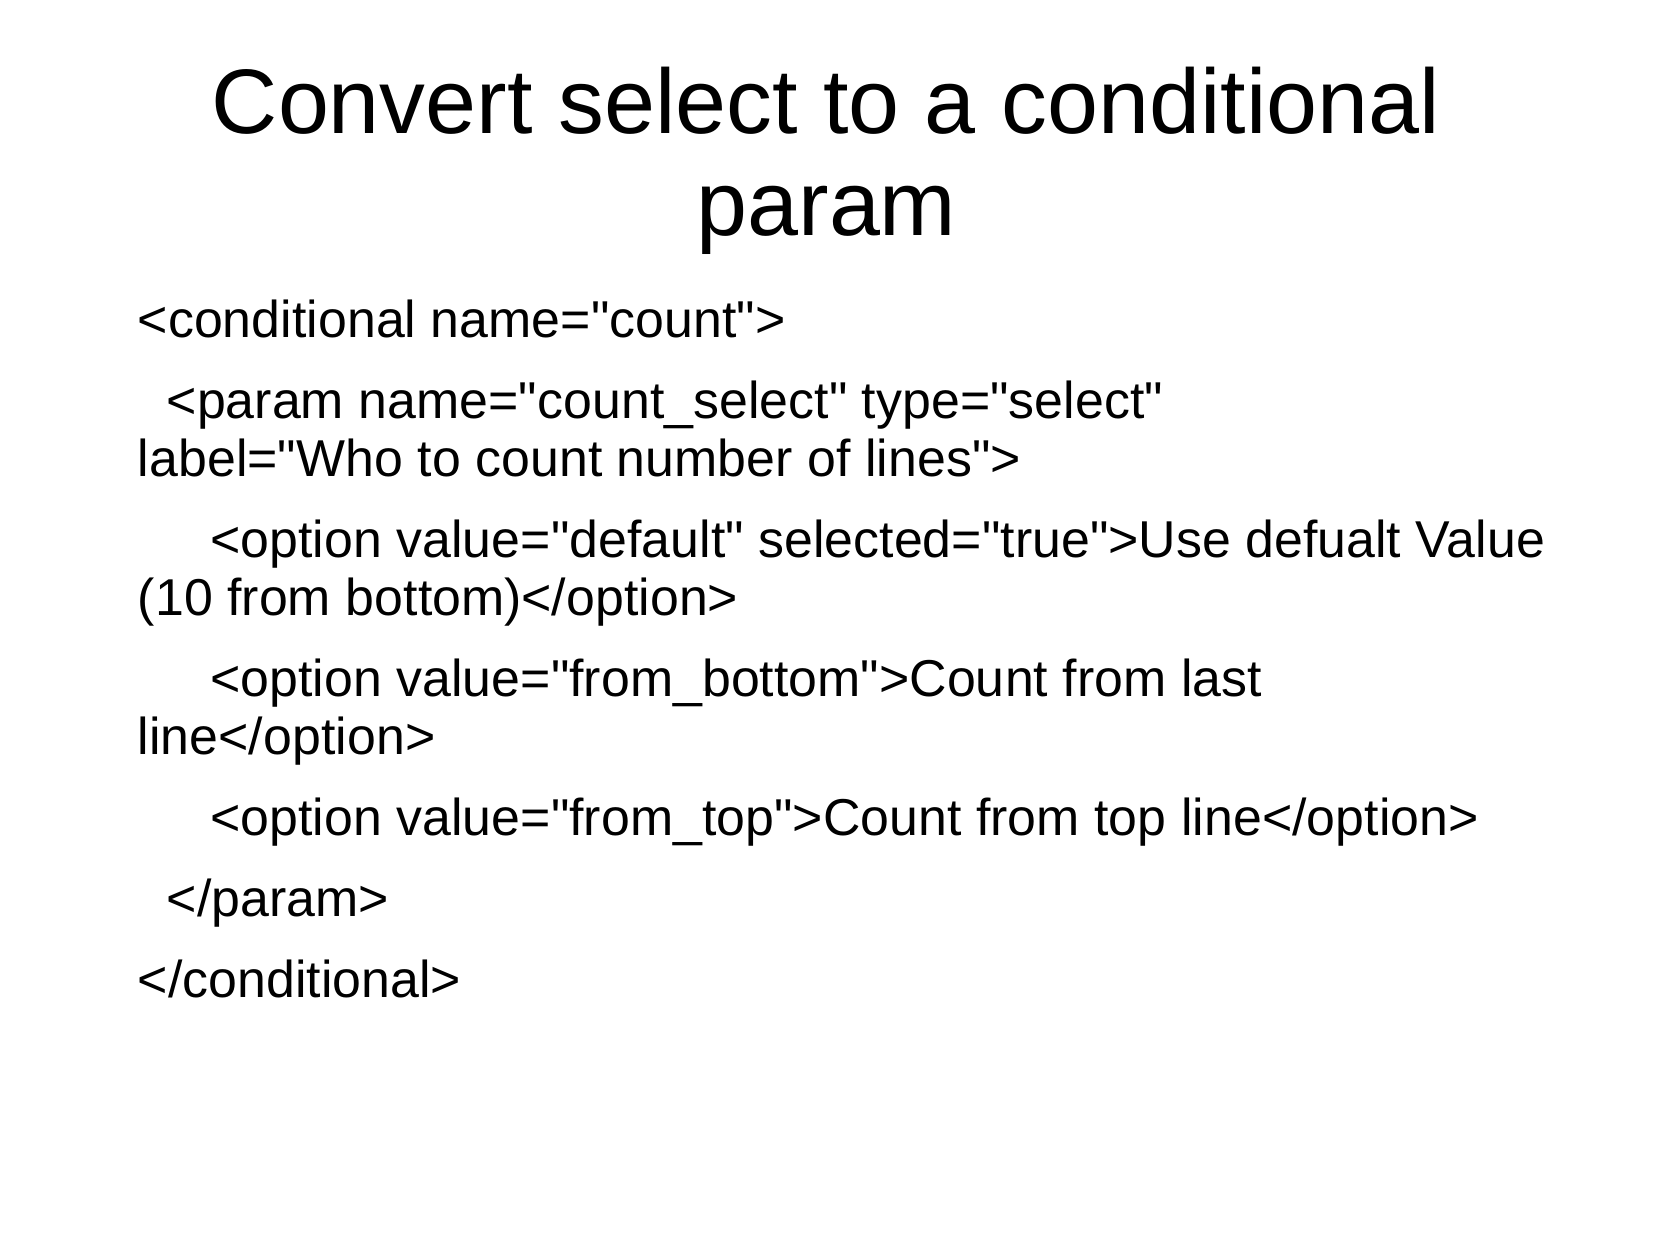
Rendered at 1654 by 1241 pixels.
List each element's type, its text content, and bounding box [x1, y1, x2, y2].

list <conditional name="count"> <param name="count_select" type="select" label="Who to count number of lines"> <option value="default" selected="true">Use defualt Value (10 from bottom)</option> <option value="from_bottom">Count from last line</option> <option value="from_top">Count from top line</option> </param> </conditional> [82, 290, 1571, 1010]
title Convert select to a conditional param [82, 49, 1571, 257]
